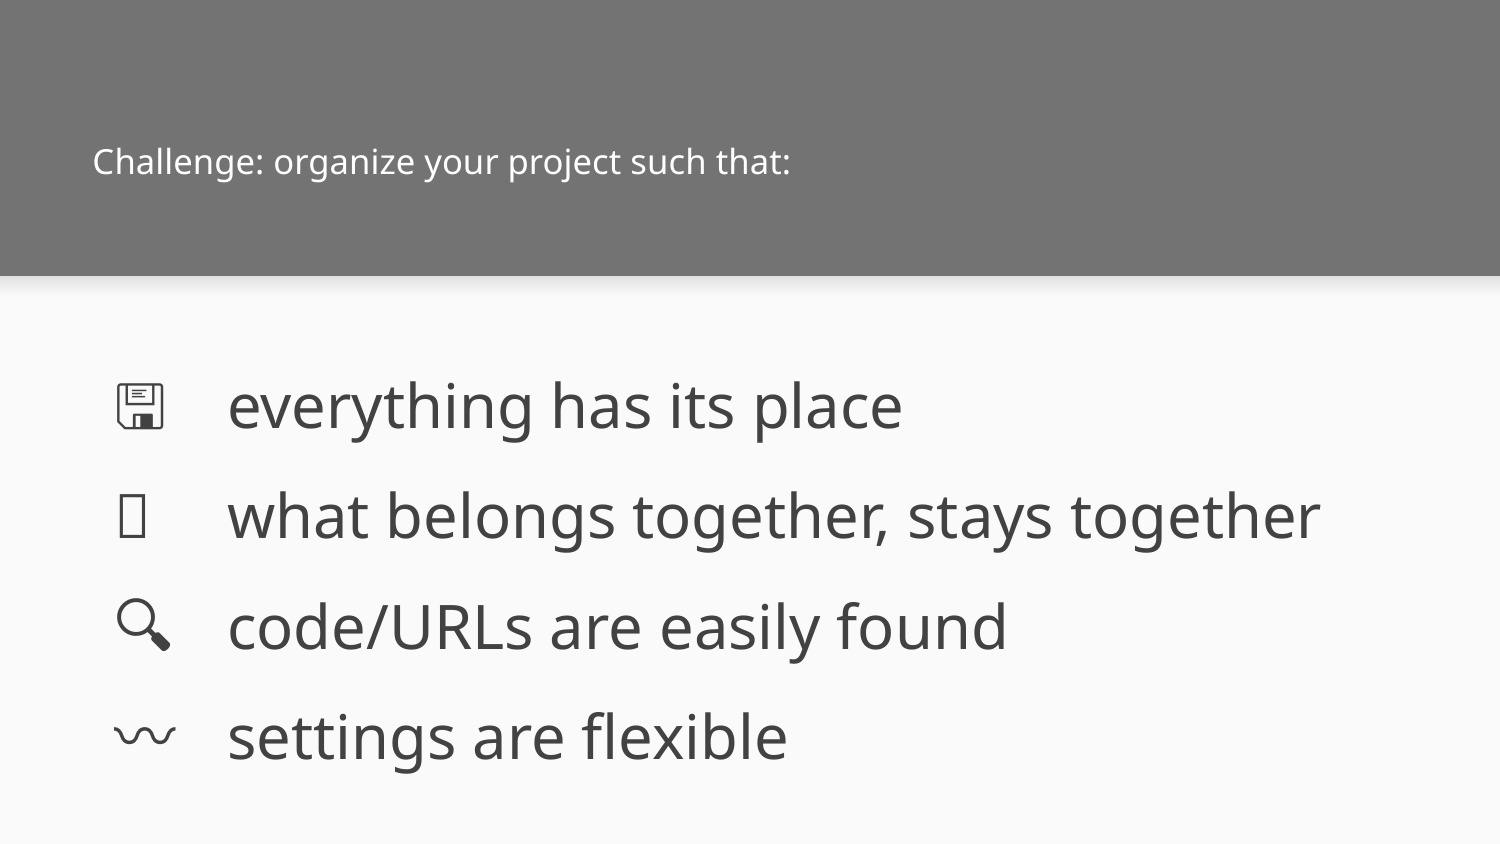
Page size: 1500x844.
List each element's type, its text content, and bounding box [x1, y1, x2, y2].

title Challenge: organize your project such that: [77, 121, 1427, 248]
list everything has its place what belongs together, stays together code/URLs are easily found settings are flexible [284, 314, 1427, 807]
list 🖫 🔗 🔍 〰 [99, 314, 284, 807]
